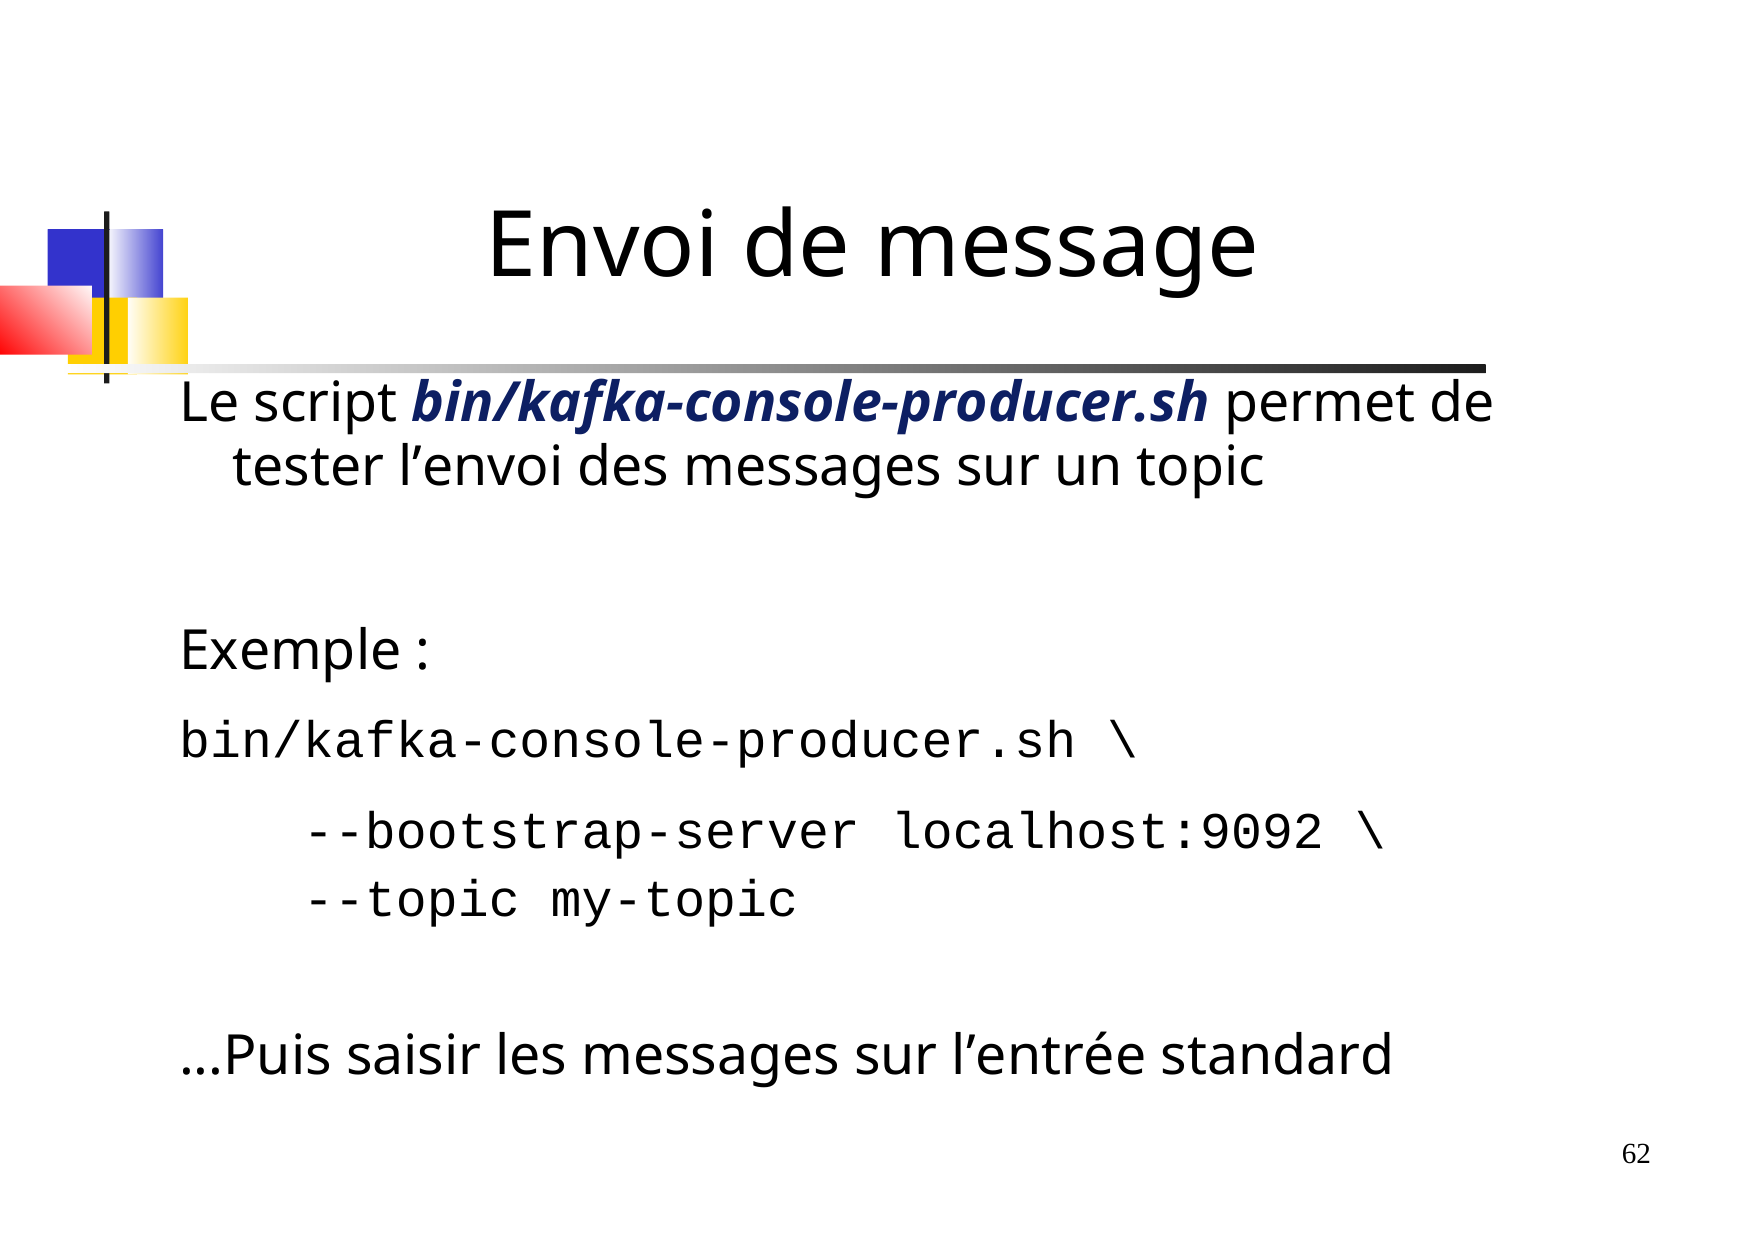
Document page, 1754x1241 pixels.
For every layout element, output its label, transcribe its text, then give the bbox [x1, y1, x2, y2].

list Le script bin/kafka-console-producer.sh permet de tester l’envoi des messages sur un topic Exemple : bin/kafka-console-producer.sh \ --bootstrap-server localhost:9092 \ --topic my-topic ...Puis saisir les messages sur l’entrée standard [179, 371, 1567, 1091]
title Envoi de message [179, 139, 1567, 351]
